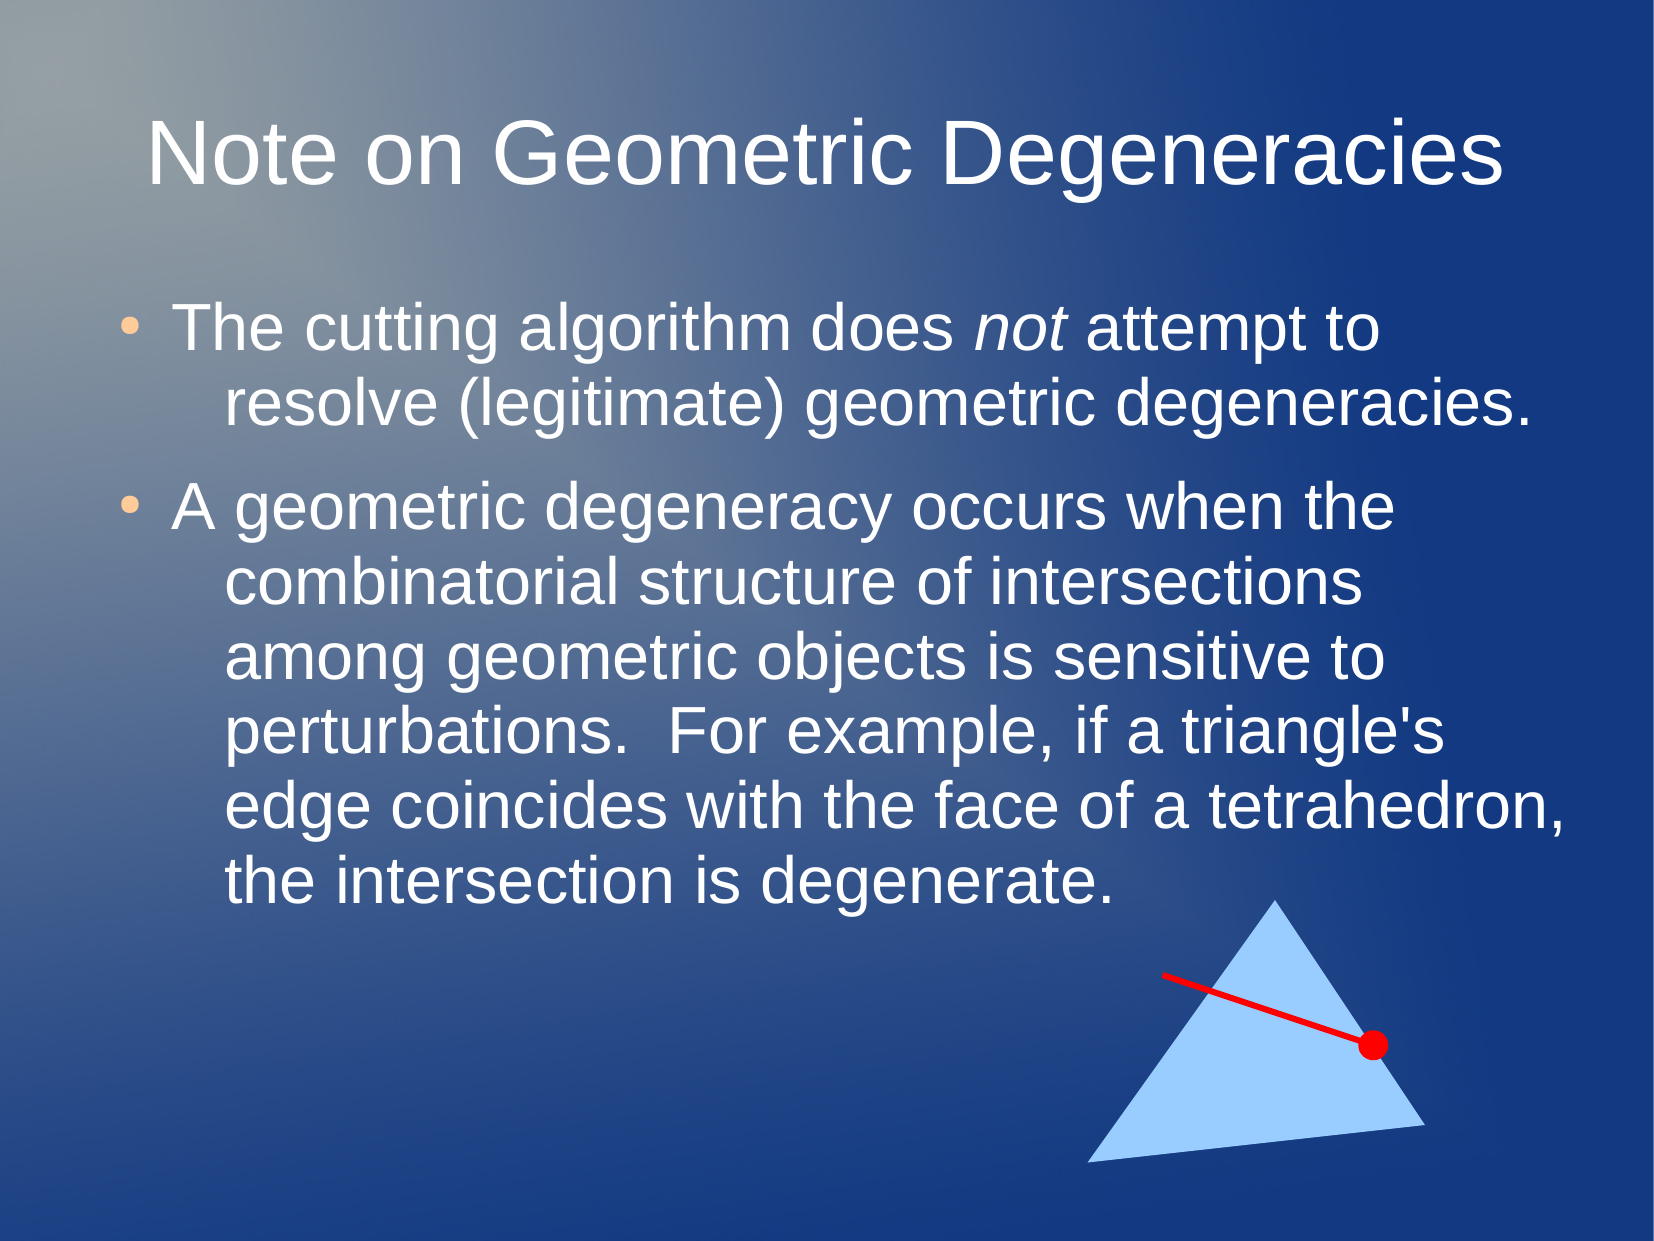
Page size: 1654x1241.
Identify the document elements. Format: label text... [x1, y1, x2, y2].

title Note on Geometric Degeneracies [82, 56, 1571, 250]
picture [0, 0, 1654, 1241]
text_box [1087, 994, 1426, 1163]
text_box [1212, 900, 1364, 1037]
list The cutting algorithm does not attempt to resolve (legitimate) geometric degeneracies. A geometric degeneracy occurs when the combinatorial structure of intersections among geometric objects is sensitive to perturbations. For example, if a triangle's edge coincides with the face of a tetrahedron, the intersection is degenerate. [82, 290, 1571, 1094]
